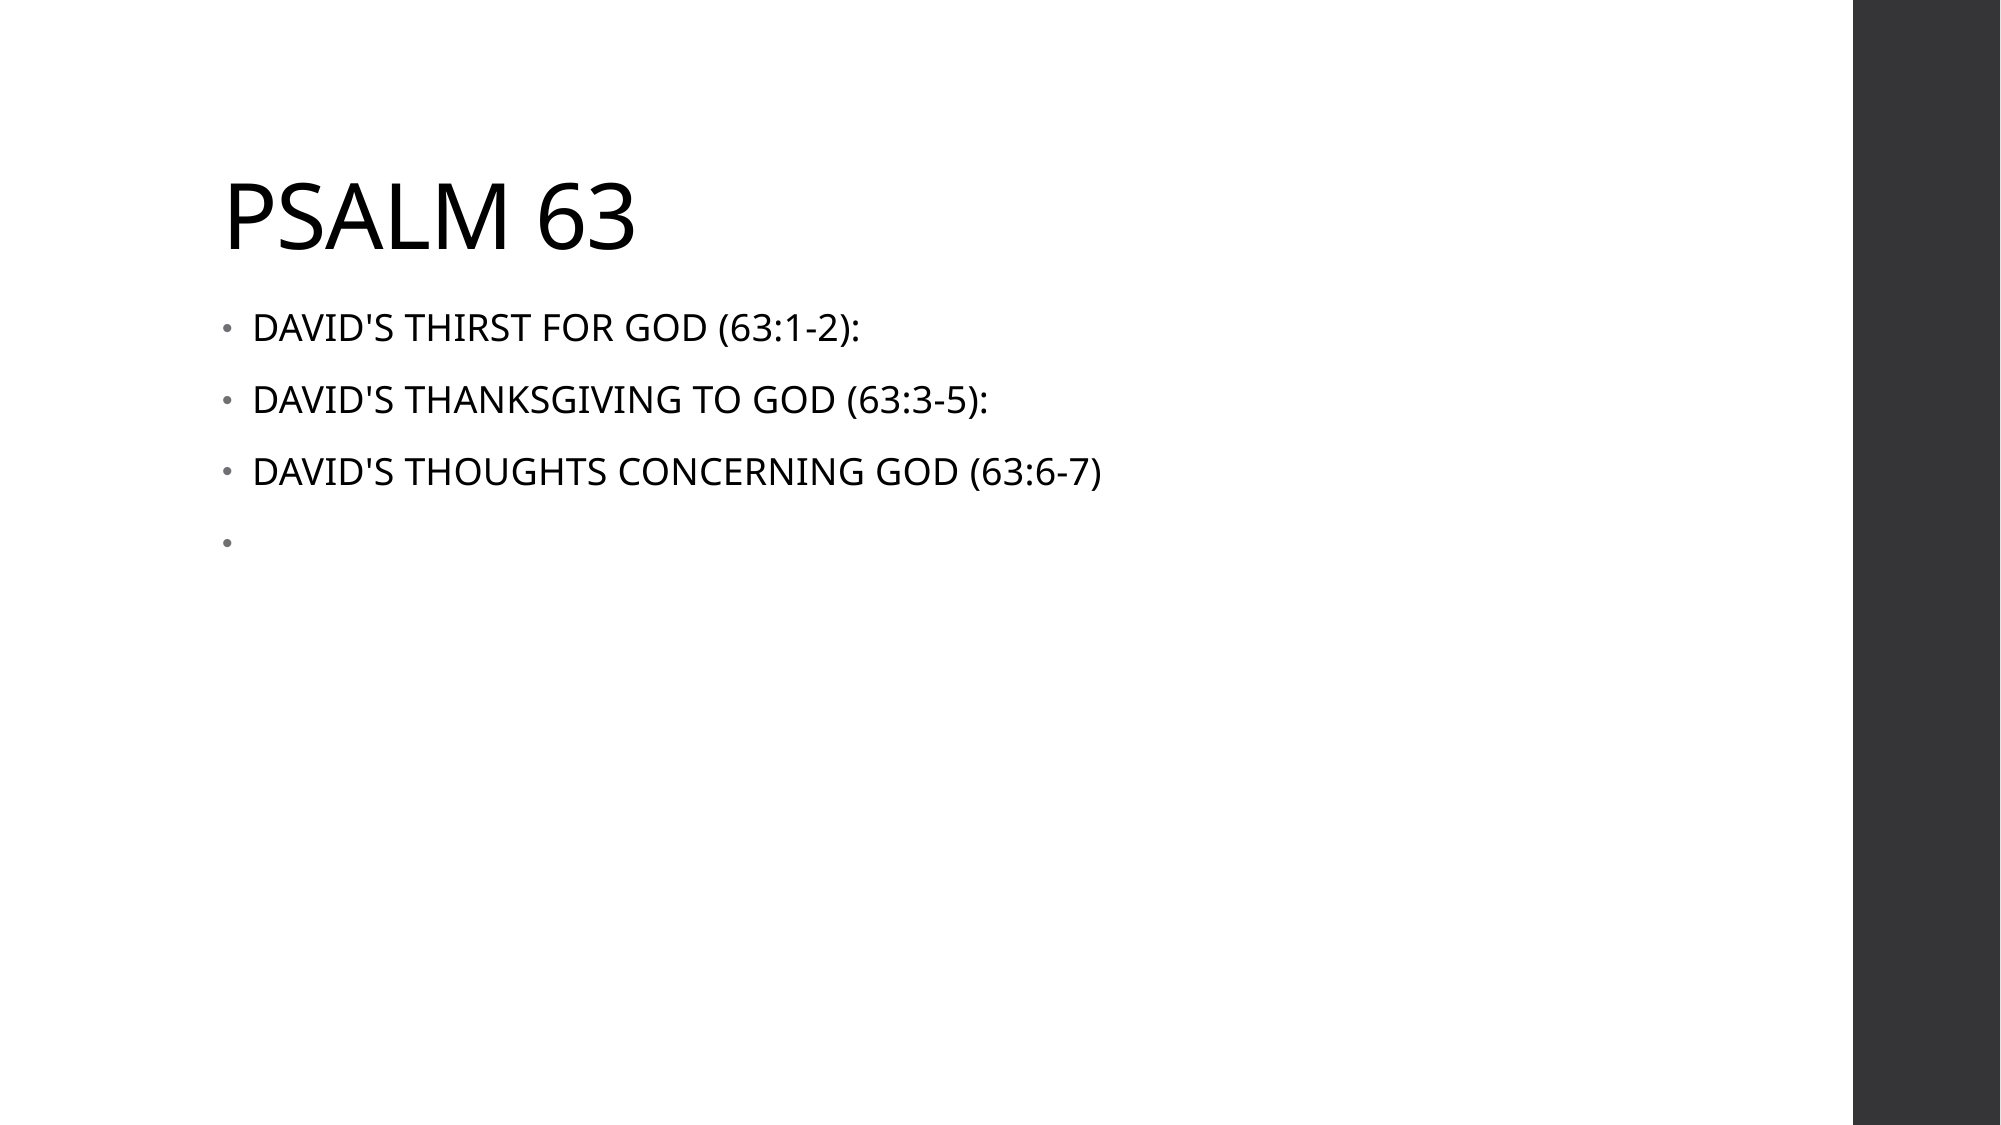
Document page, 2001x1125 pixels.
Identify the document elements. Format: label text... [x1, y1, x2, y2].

title PSALM 63 [206, 60, 1797, 278]
list DAVID'S THIRST FOR GOD (63:1-2): DAVID'S THANKSGIVING TO GOD (63:3-5): DAVID'S THOUGHTS CONCERNING GOD (63:6-7) [206, 299, 1617, 1014]
